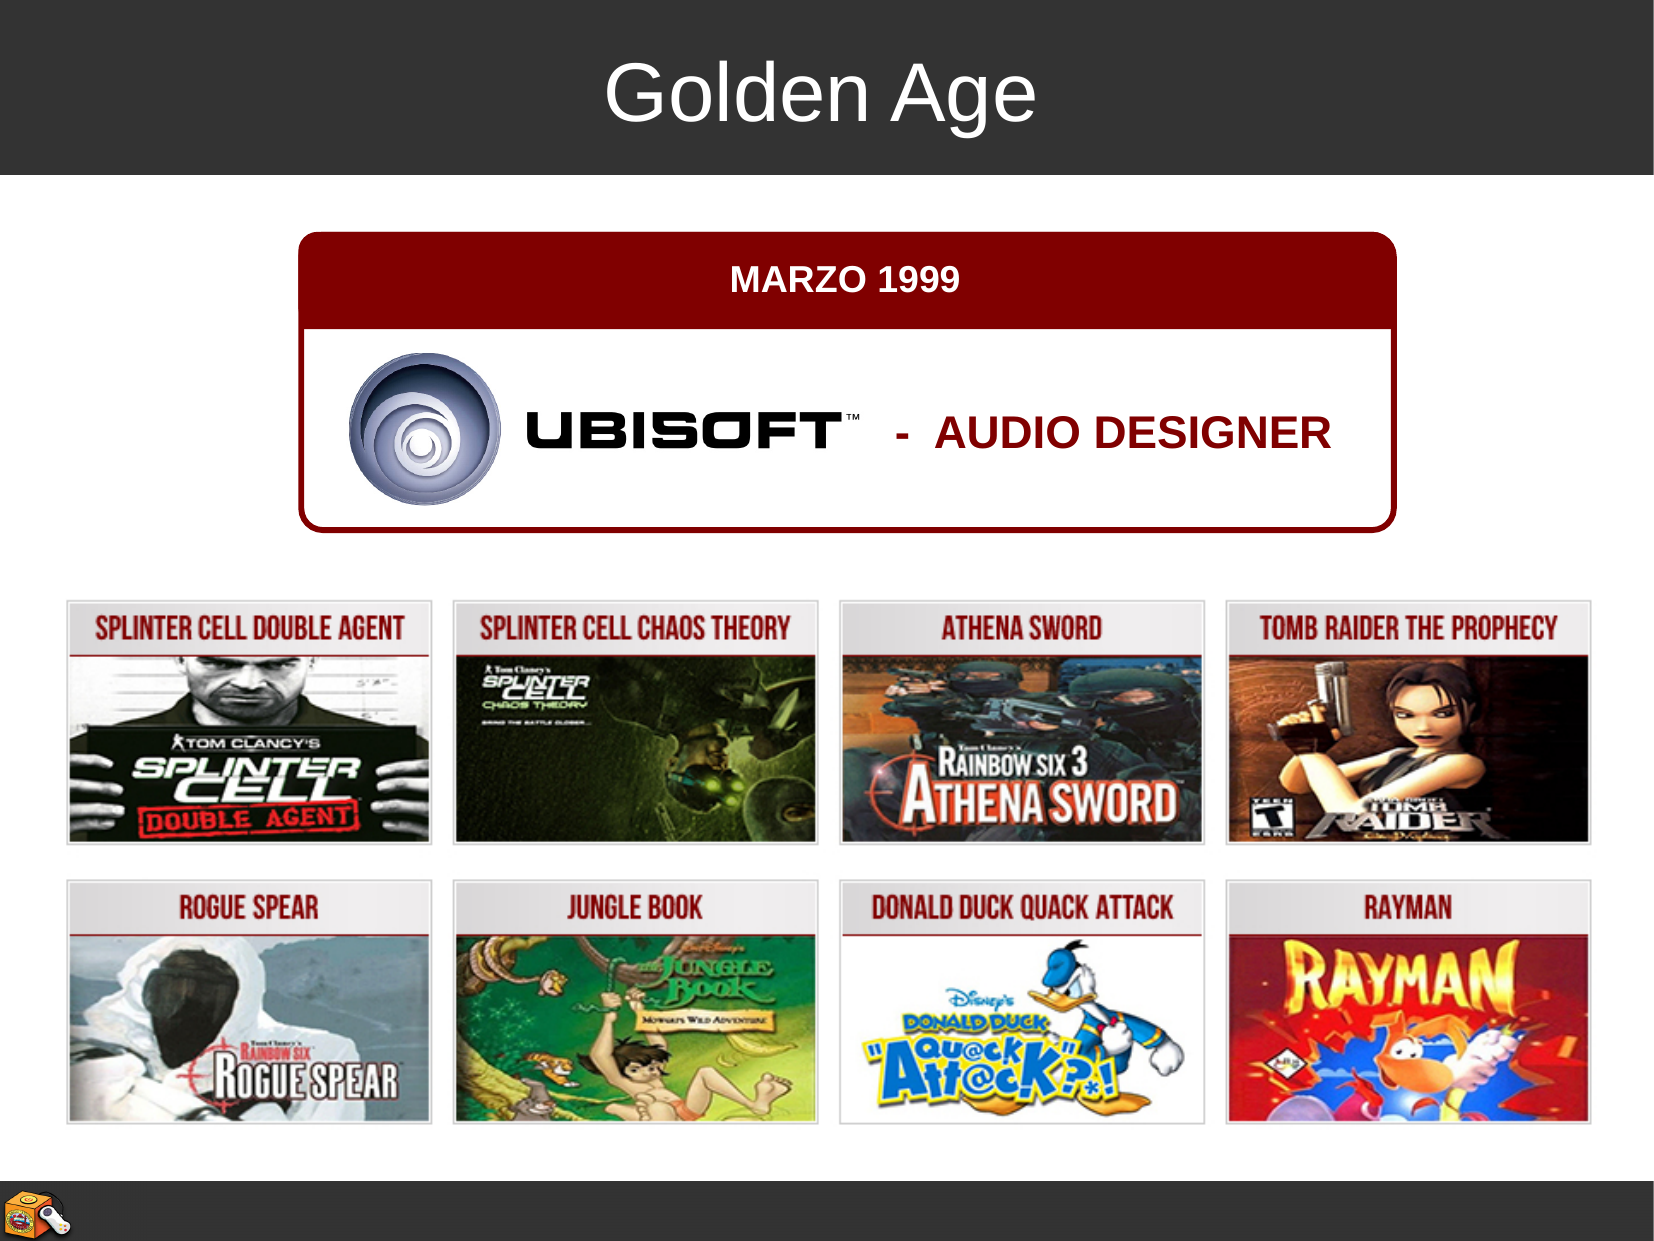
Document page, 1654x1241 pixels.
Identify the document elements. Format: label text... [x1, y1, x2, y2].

picture [0, 0, 1654, 175]
picture [65, 597, 1597, 1130]
text_box [301, 234, 1394, 531]
title Golden Age [76, 11, 1566, 175]
picture [319, 352, 886, 506]
text_box - AUDIO DESIGNER [886, 400, 1377, 468]
picture [0, 1181, 1654, 1241]
